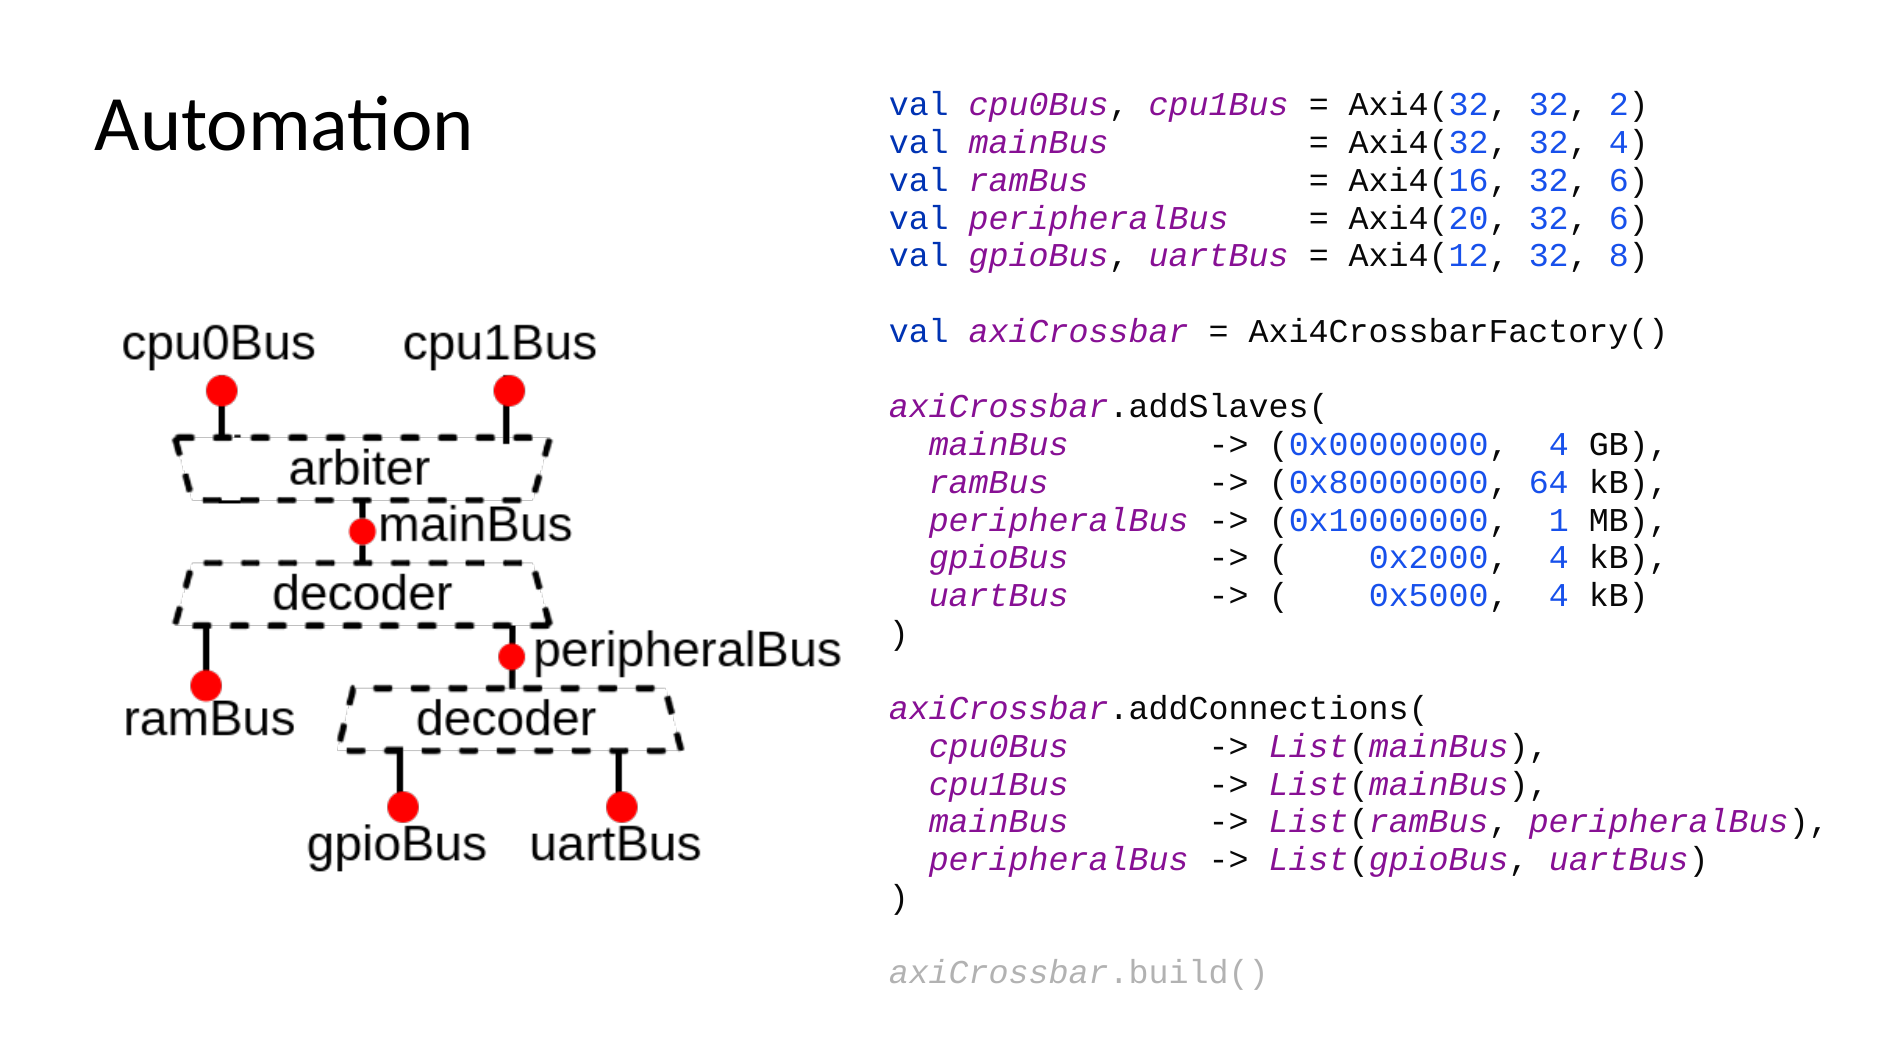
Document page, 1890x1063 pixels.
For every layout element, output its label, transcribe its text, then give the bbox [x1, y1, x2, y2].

title Automation [94, 42, 1796, 220]
text_box val cpu0Bus, cpu1Bus = Axi4(32, 32, 2) val mainBus = Axi4(32, 32, 4) val ramBus = Axi4(16, 32, 6) val peripheralBus = Axi4(20, 32, 6) val gpioBus, uartBus = Axi4(12, 32, 8) val axiCrossbar = Axi4CrossbarFactory() axiCrossbar.addSlaves( mainBus -> (0x00000000, 4 GB), ramBus -> (0x80000000, 64 kB), peripheralBus -> (0x10000000, 1 MB), gpioBus -> ( 0x2000, 4 kB), uartBus -> ( 0x5000, 4 kB) ) axiCrossbar.addConnections( cpu0Bus -> List(mainBus), cpu1Bus -> List(mainBus), mainBus -> List(ramBus, peripheralBus), peripheralBus -> List(gpioBus, uartBus) ) axiCrossbar.build() [874, 80, 1890, 1063]
picture [47, 247, 941, 942]
